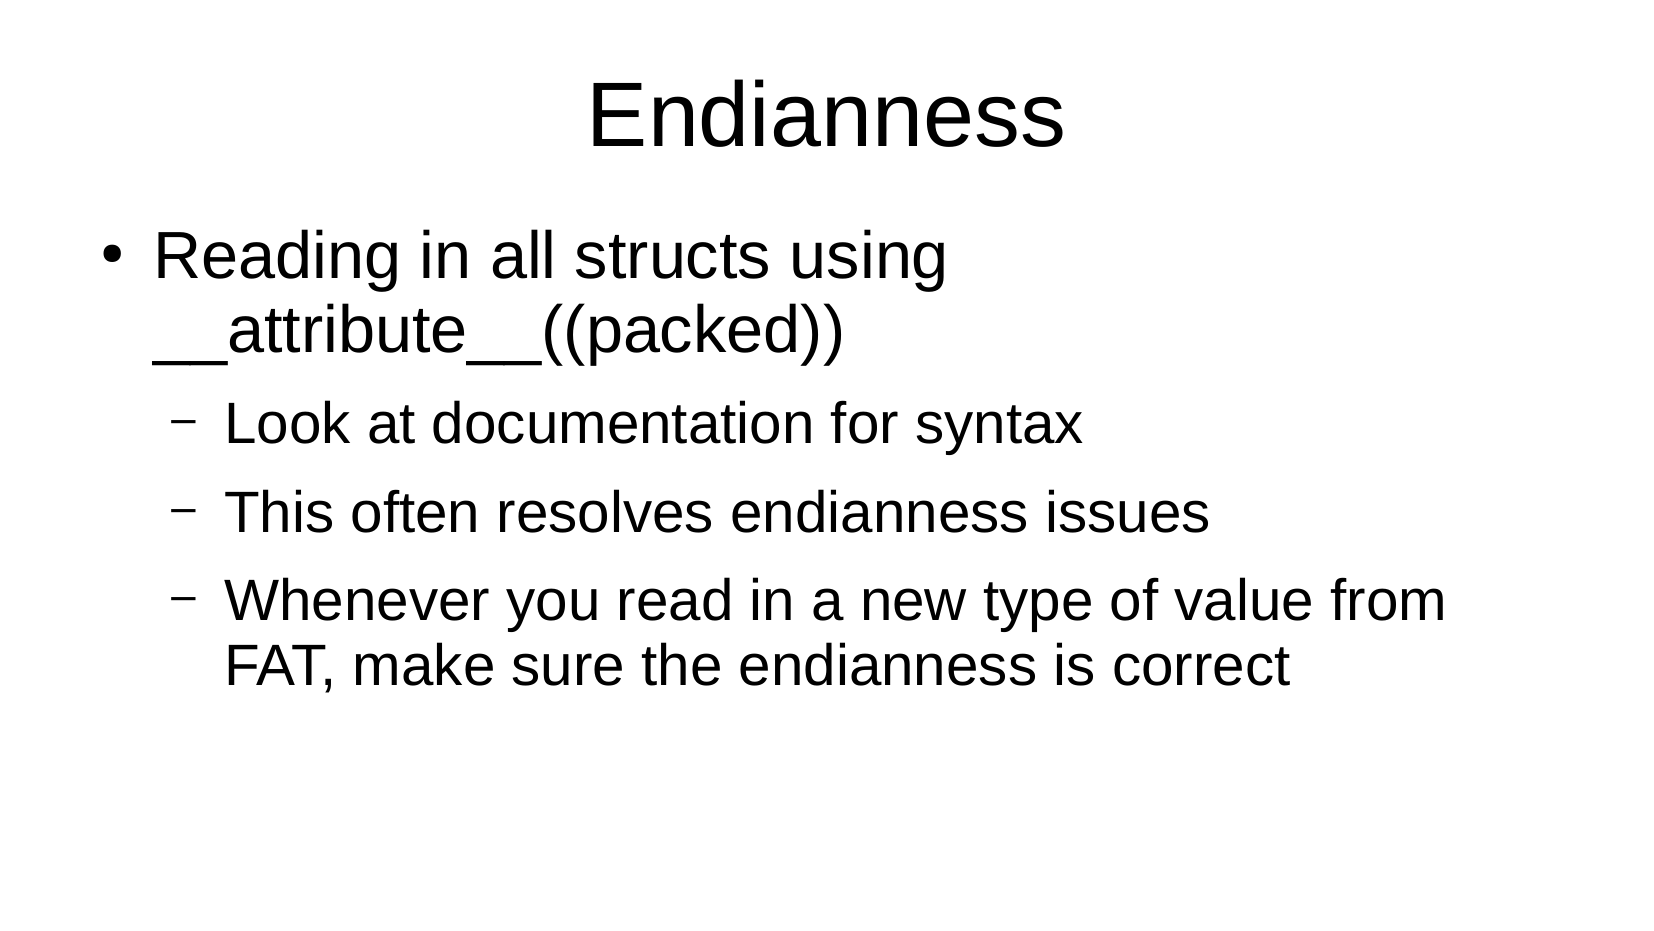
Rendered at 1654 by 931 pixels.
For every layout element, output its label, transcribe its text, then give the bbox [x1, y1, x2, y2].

title Endianness [82, 37, 1571, 193]
list Reading in all structs using __attribute__((packed)) Look at documentation for syntax This often resolves endianness issues Whenever you read in a new type of value from FAT, make sure the endianness is correct [82, 217, 1571, 758]
